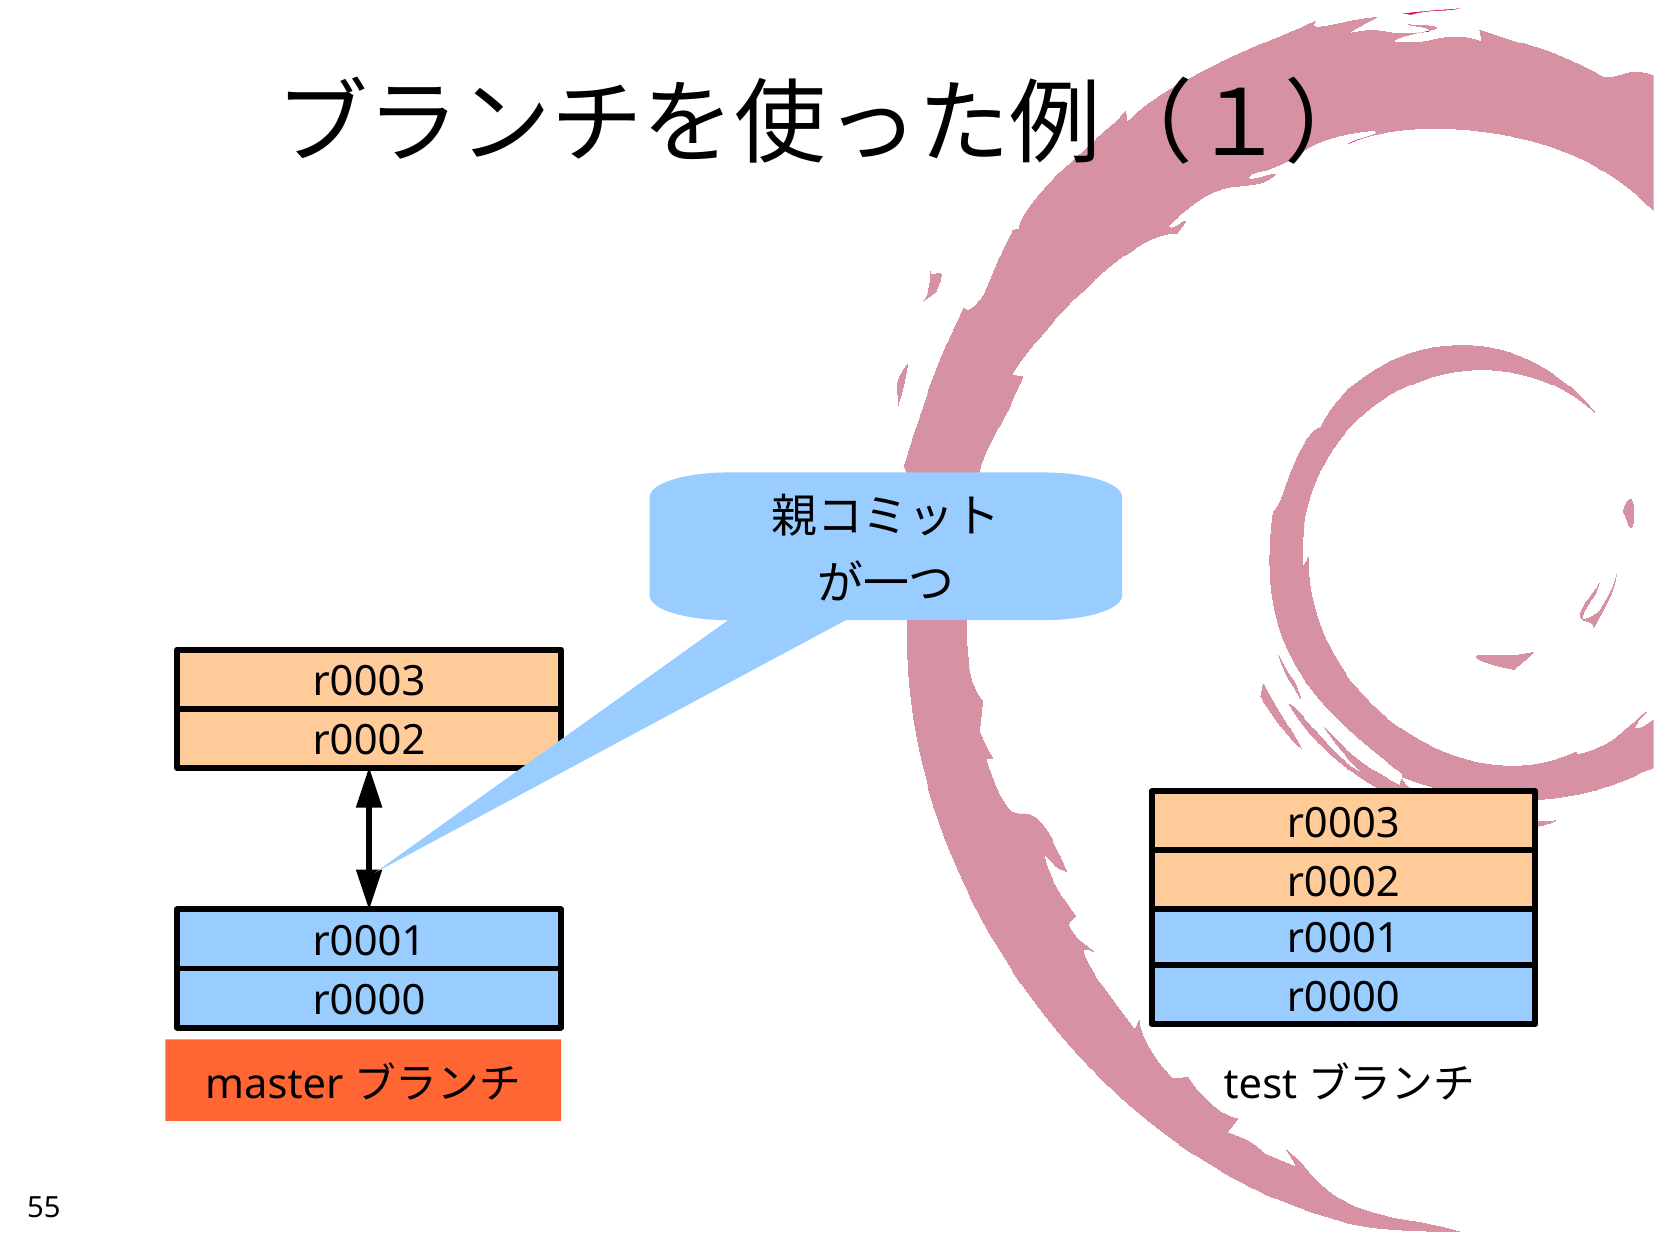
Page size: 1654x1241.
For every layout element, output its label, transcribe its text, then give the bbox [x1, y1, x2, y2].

text_box test ブランチ [1151, 1039, 1548, 1114]
text_box r0000 [1151, 965, 1536, 1025]
text_box 親コミット が一つ [375, 472, 1123, 873]
text_box r0003 [1151, 791, 1536, 851]
text_box r0002 [177, 709, 562, 768]
picture [886, 0, 1654, 1241]
text_box r0002 [1151, 851, 1536, 910]
text_box r0003 [177, 649, 562, 709]
title ブランチを使った例（１） [82, 49, 1571, 257]
text_box r0001 [177, 909, 562, 968]
text_box master ブランチ [165, 1039, 562, 1114]
text_box r0001 [1151, 910, 1536, 965]
text_box r0000 [177, 968, 562, 1028]
